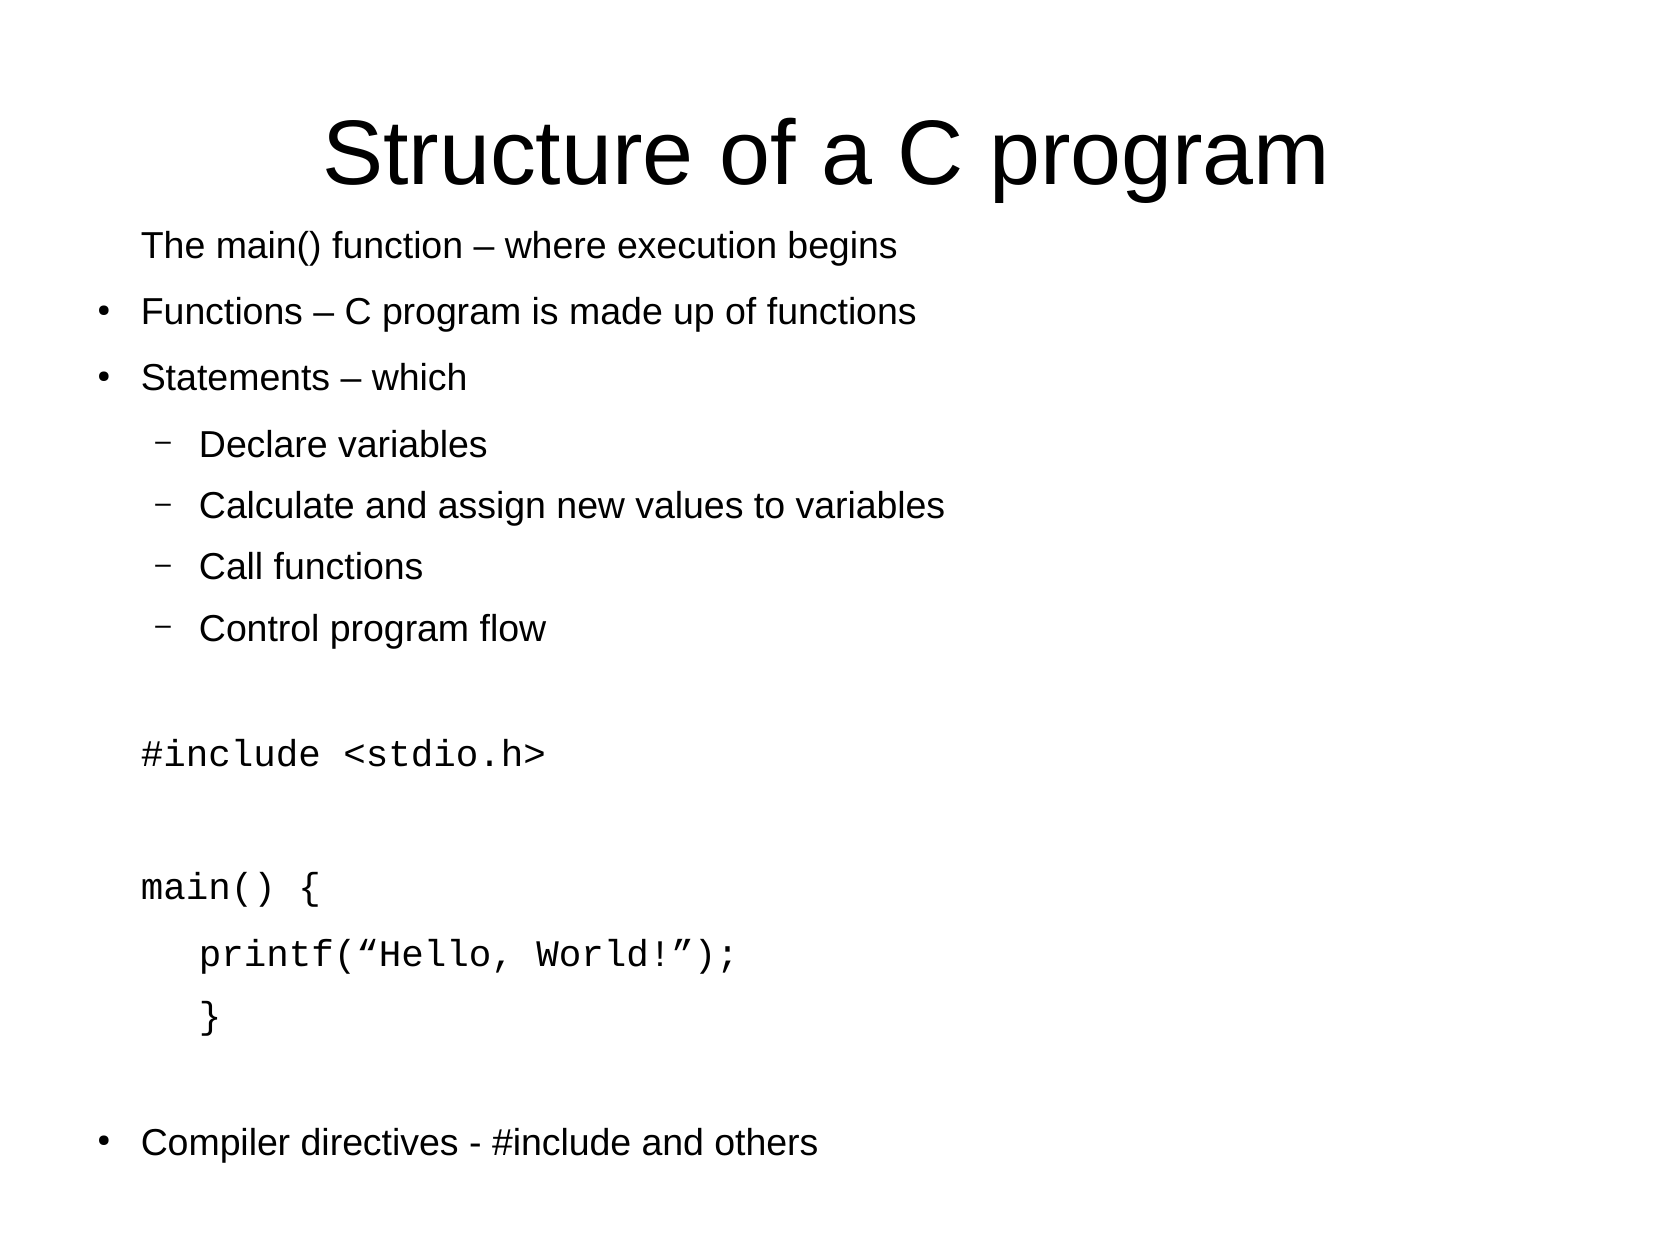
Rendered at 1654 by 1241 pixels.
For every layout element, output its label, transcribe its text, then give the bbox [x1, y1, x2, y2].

title Structure of a C program [82, 49, 1571, 257]
list The main() function – where execution begins Functions – C program is made up of functions Statements – which Declare variables Calculate and assign new values to variables Call functions Control program flow #include <stdio.h> main() { printf(“Hello, World!”); } Compiler directives - #include and others [82, 224, 1538, 1170]
